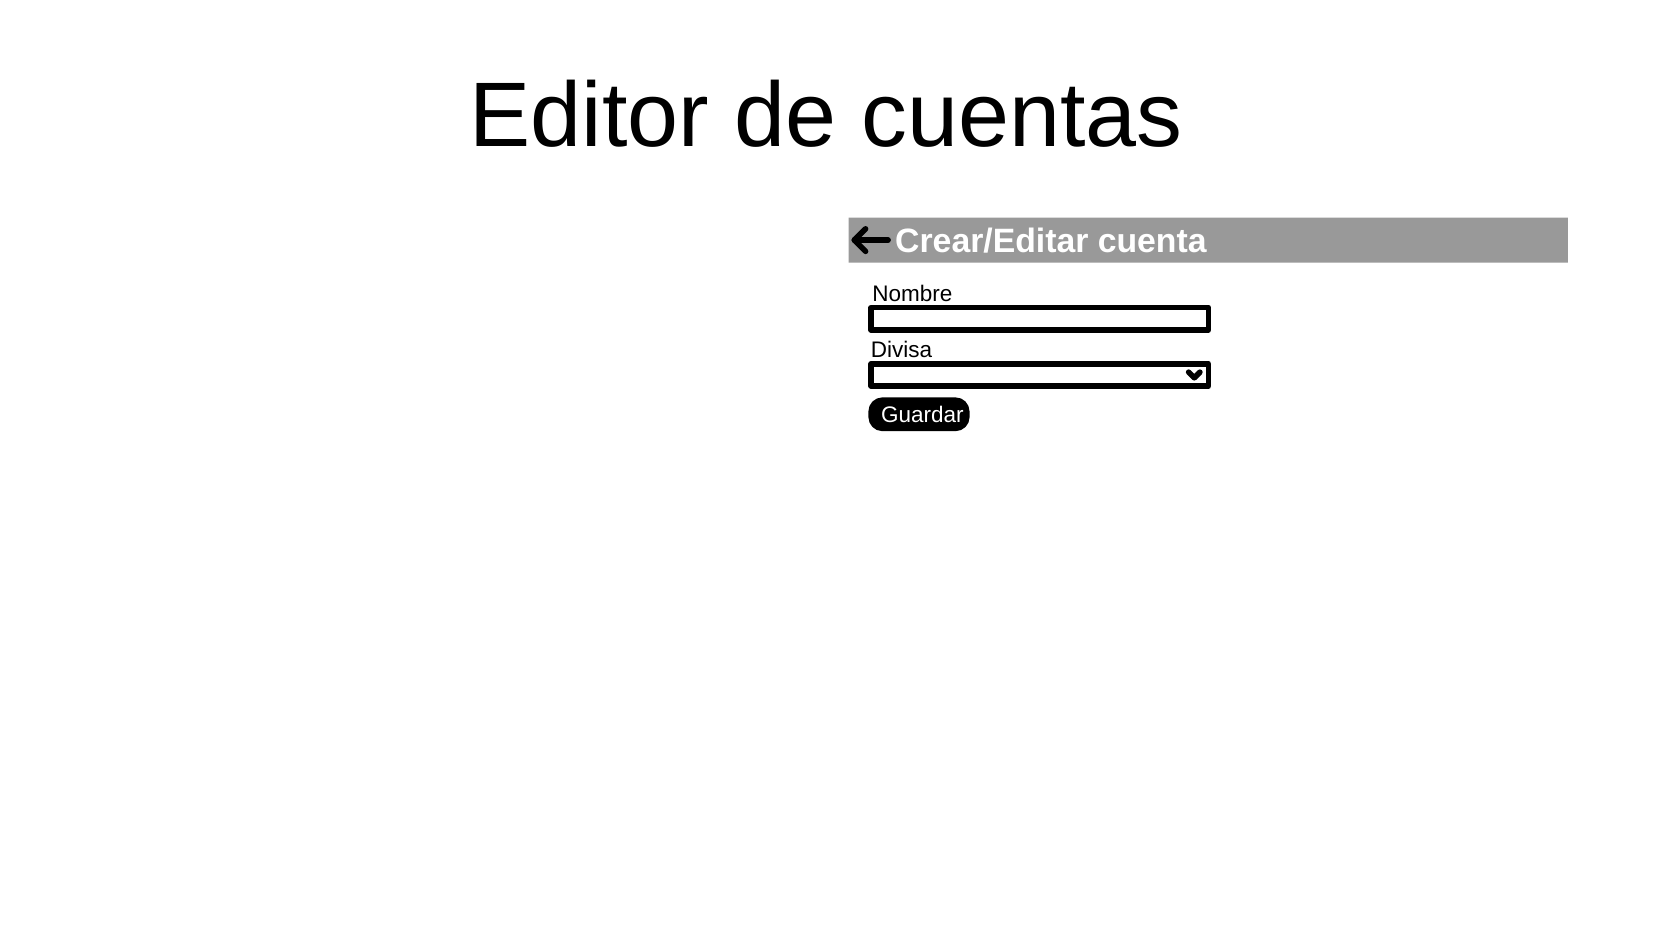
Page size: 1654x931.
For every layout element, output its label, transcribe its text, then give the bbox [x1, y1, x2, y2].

title Editor de cuentas [82, 37, 1571, 193]
picture [848, 217, 1568, 758]
